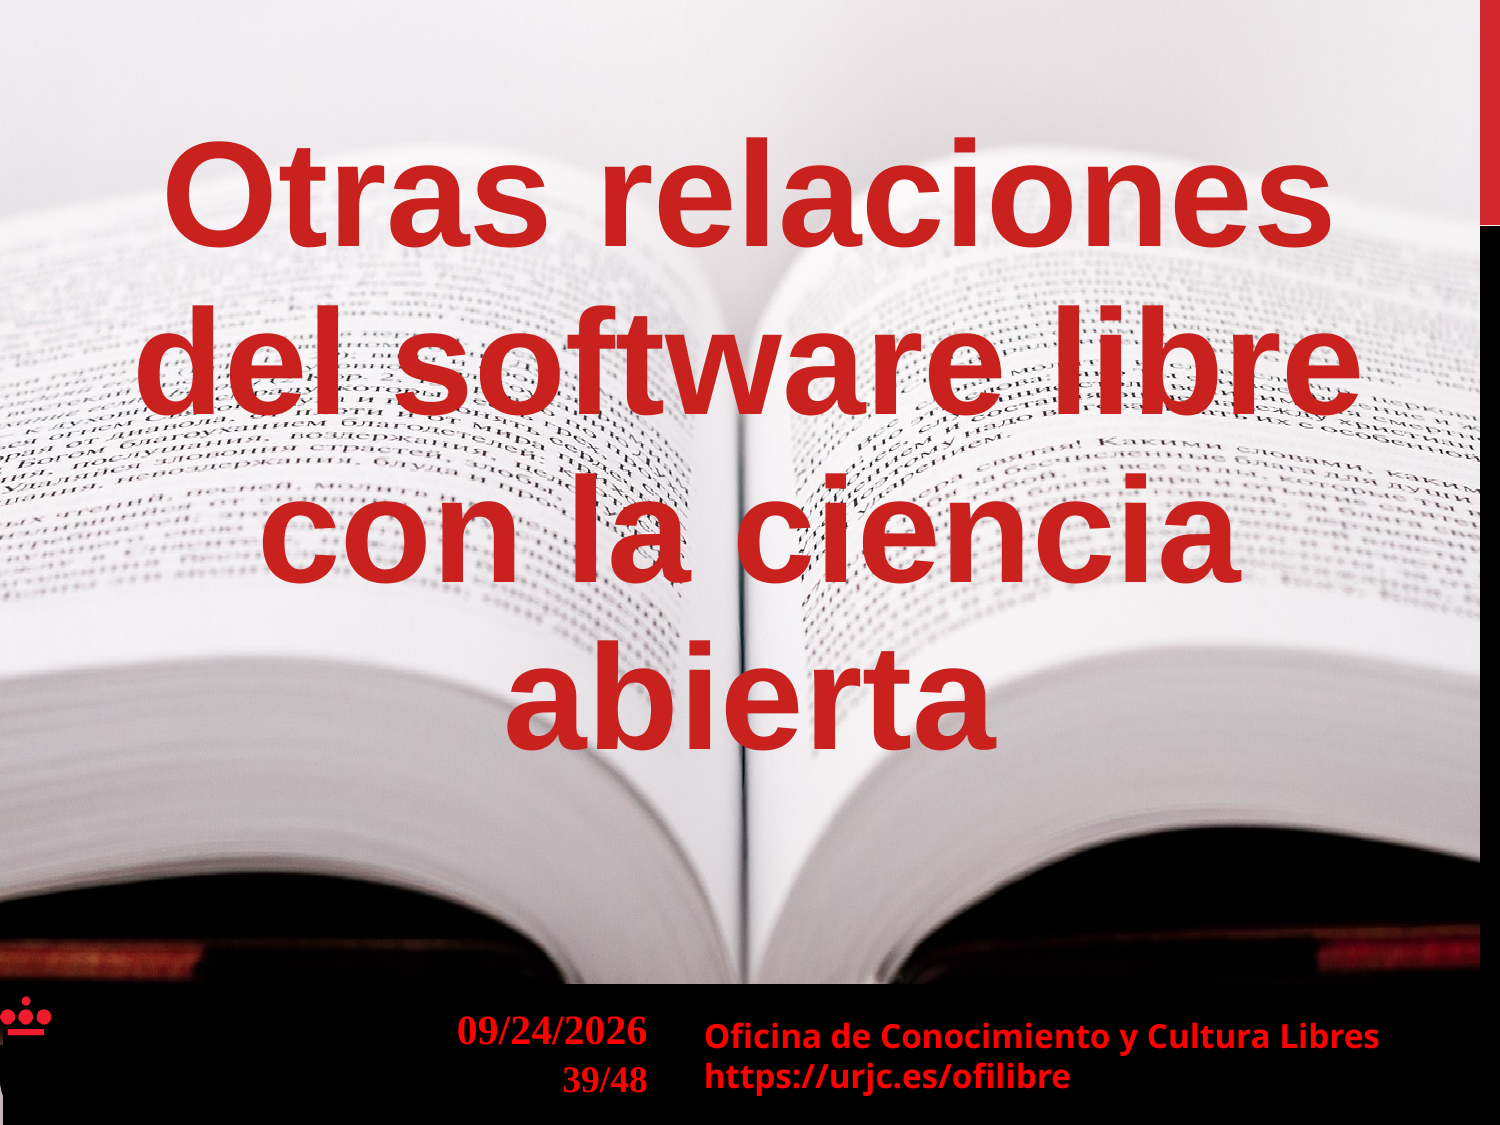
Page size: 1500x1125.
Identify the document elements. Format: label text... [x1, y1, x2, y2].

picture [0, 0, 1500, 1014]
text_box Otras relaciones del software libre con la ciencia abierta [30, 103, 1471, 789]
